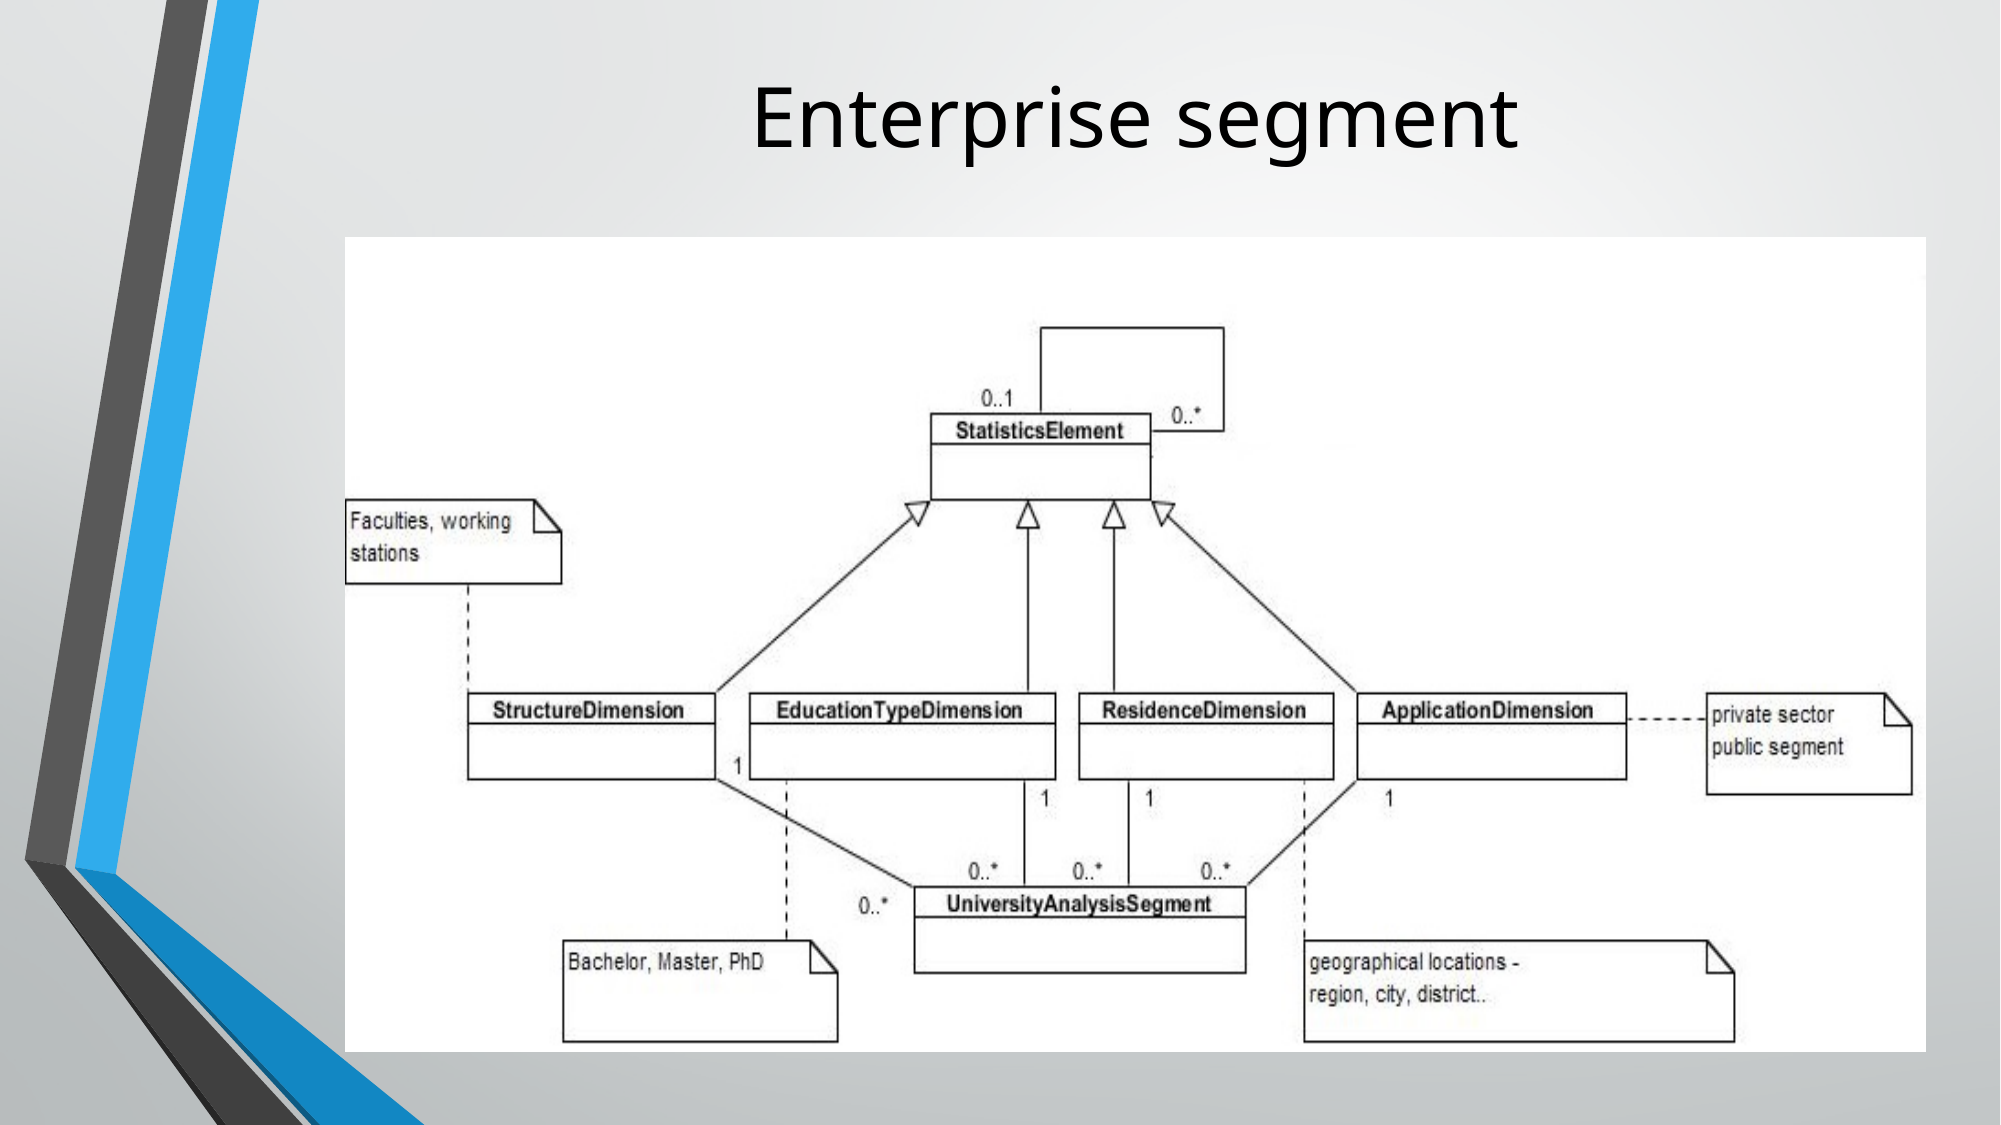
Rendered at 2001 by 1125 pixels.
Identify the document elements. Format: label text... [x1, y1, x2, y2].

title Enterprise segment [686, 38, 1585, 190]
picture [345, 237, 1926, 1052]
